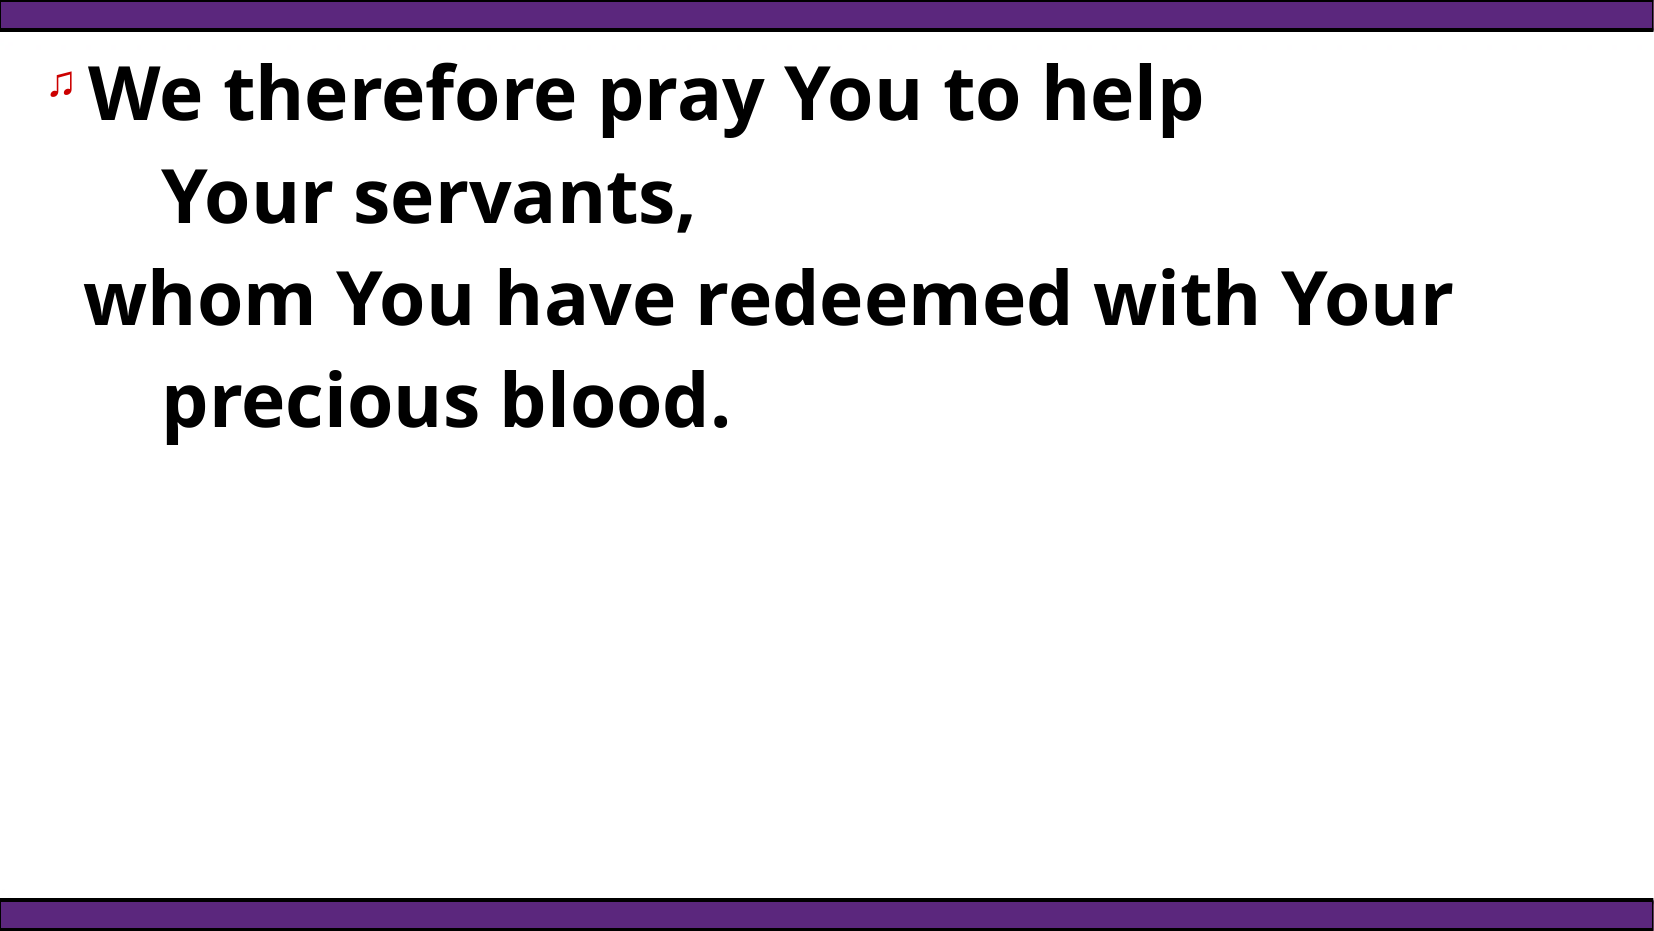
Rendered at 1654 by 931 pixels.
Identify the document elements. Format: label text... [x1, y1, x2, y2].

text_box ♫ We therefore pray You to help Your servants, whom You have redeemed with Your precious blood. [30, 33, 1591, 448]
text_box [0, 900, 1654, 931]
picture [0, 31, 1654, 900]
text_box [0, 0, 1654, 31]
